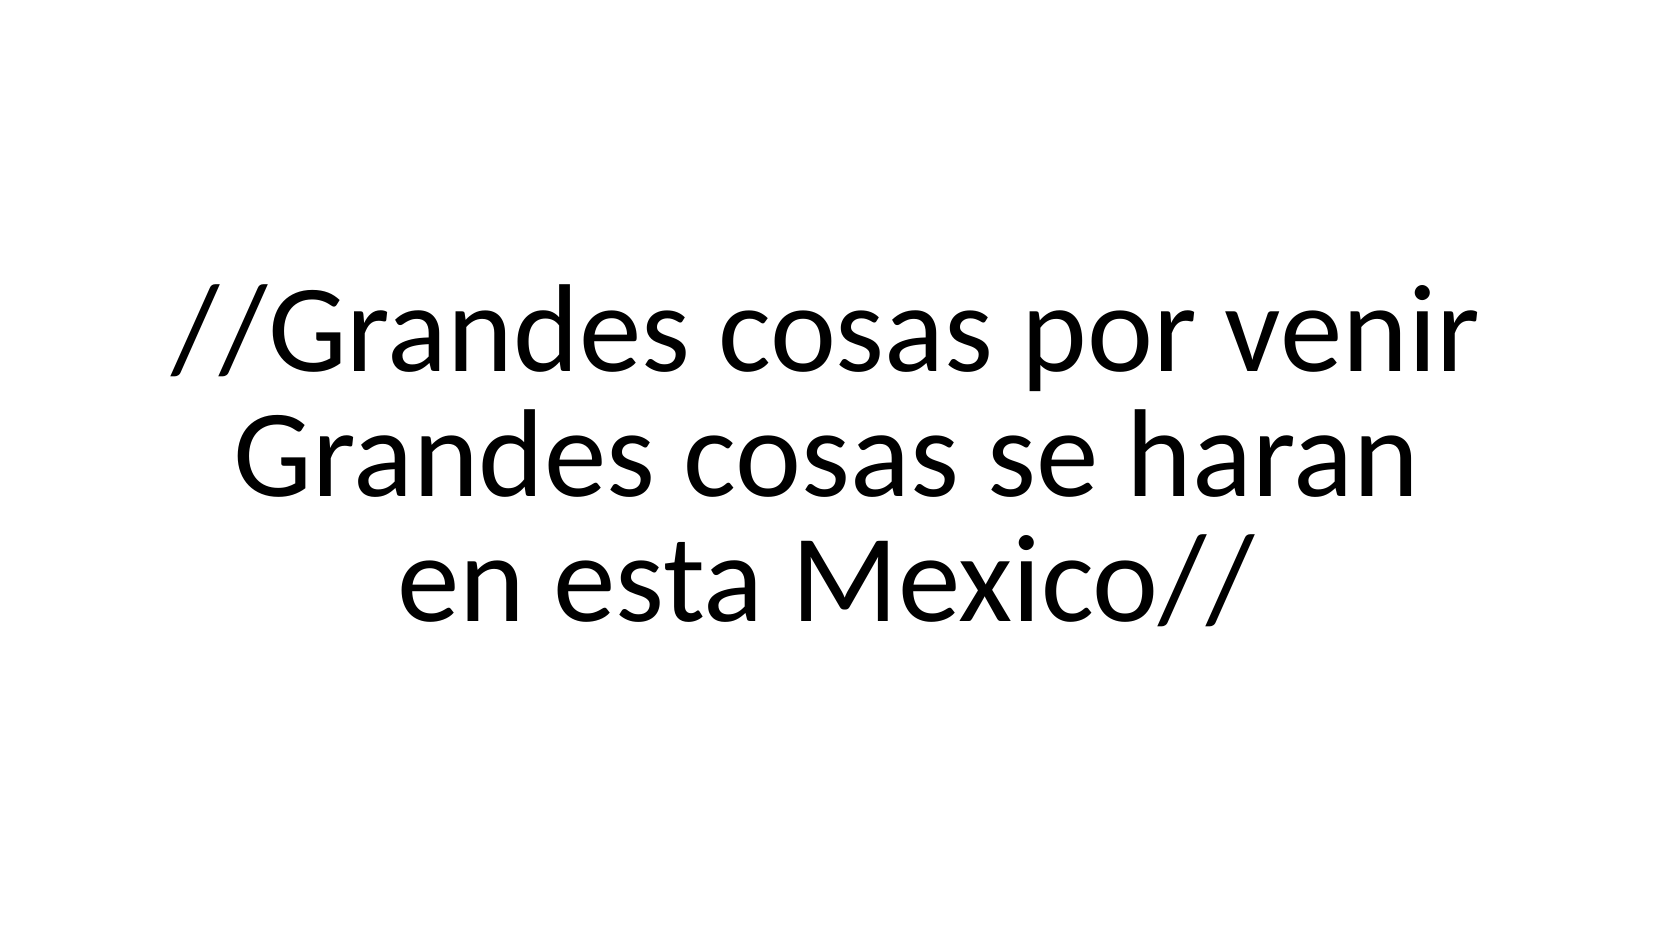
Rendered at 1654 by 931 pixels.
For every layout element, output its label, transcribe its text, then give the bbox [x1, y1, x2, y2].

title //Grandes cosas por venir Grandes cosas se haran en esta Mexico// [0, 0, 1654, 931]
